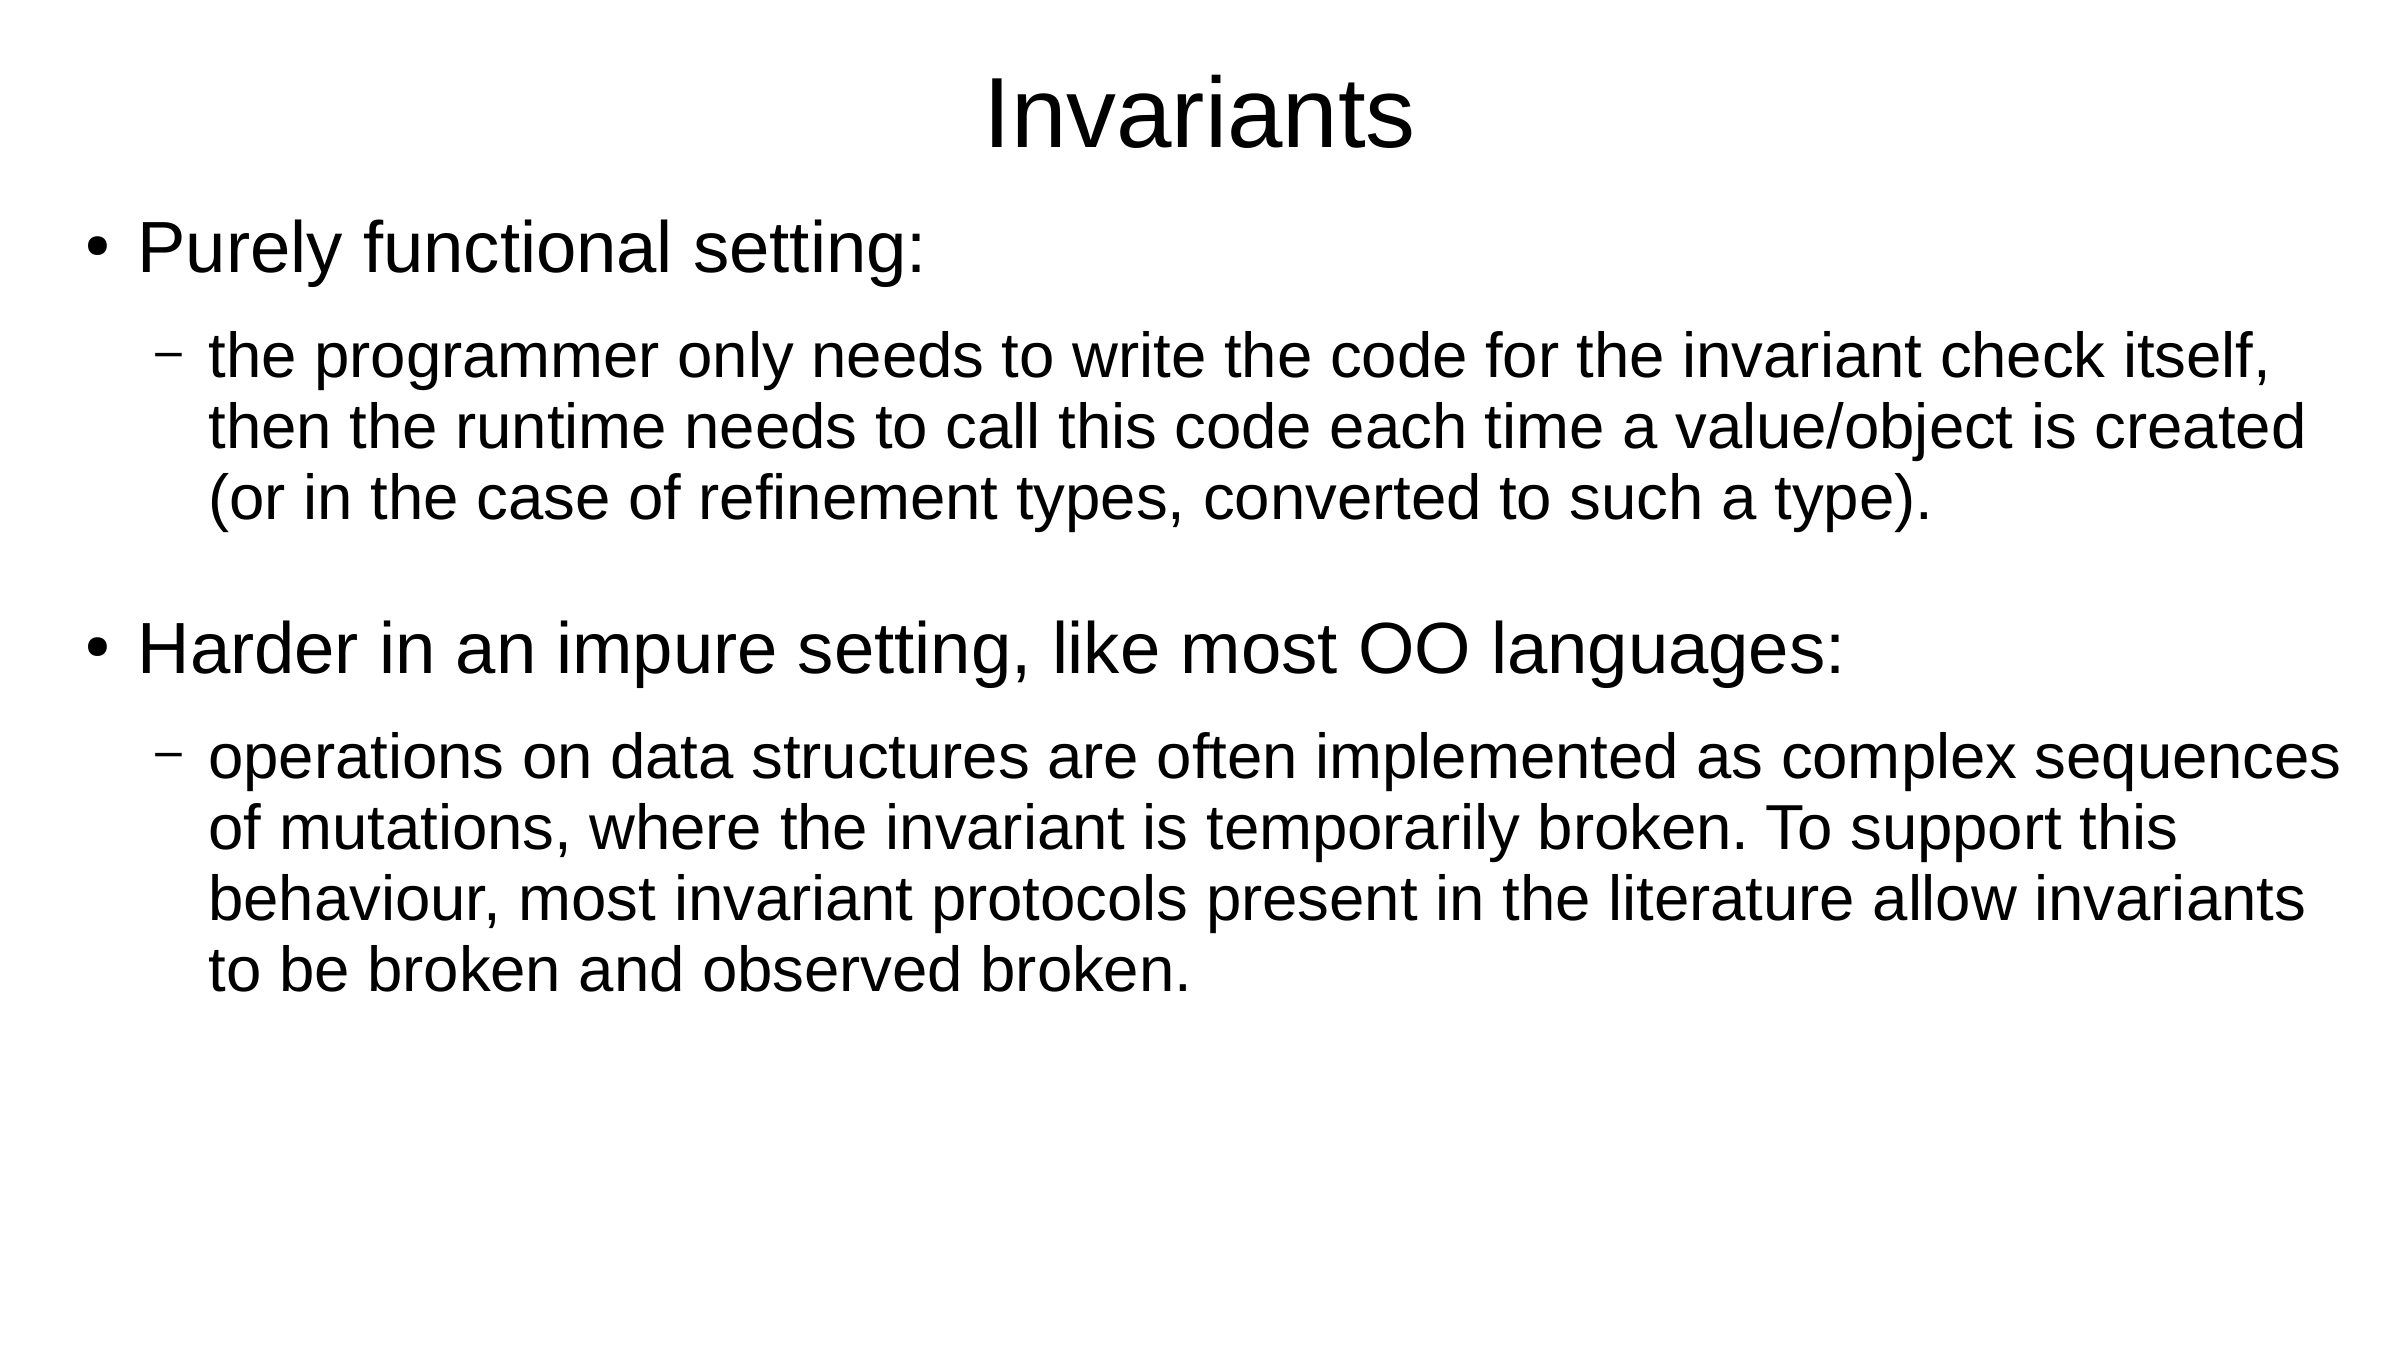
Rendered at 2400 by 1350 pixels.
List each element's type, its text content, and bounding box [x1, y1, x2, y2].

title Invariants [120, 0, 2280, 207]
list Purely functional setting: the programmer only needs to write the code for the invariant check itself, then the runtime needs to call this code each time a value/object is created (or in the case of refinement types, converted to such a type). Harder in an impure setting, like most OO languages: operations on data structures are often implemented as complex sequences of mutations, where the invariant is temporarily broken. To support this behaviour, most invariant protocols present in the literature allow invariants to be broken and observed broken. [66, 207, 2352, 1321]
